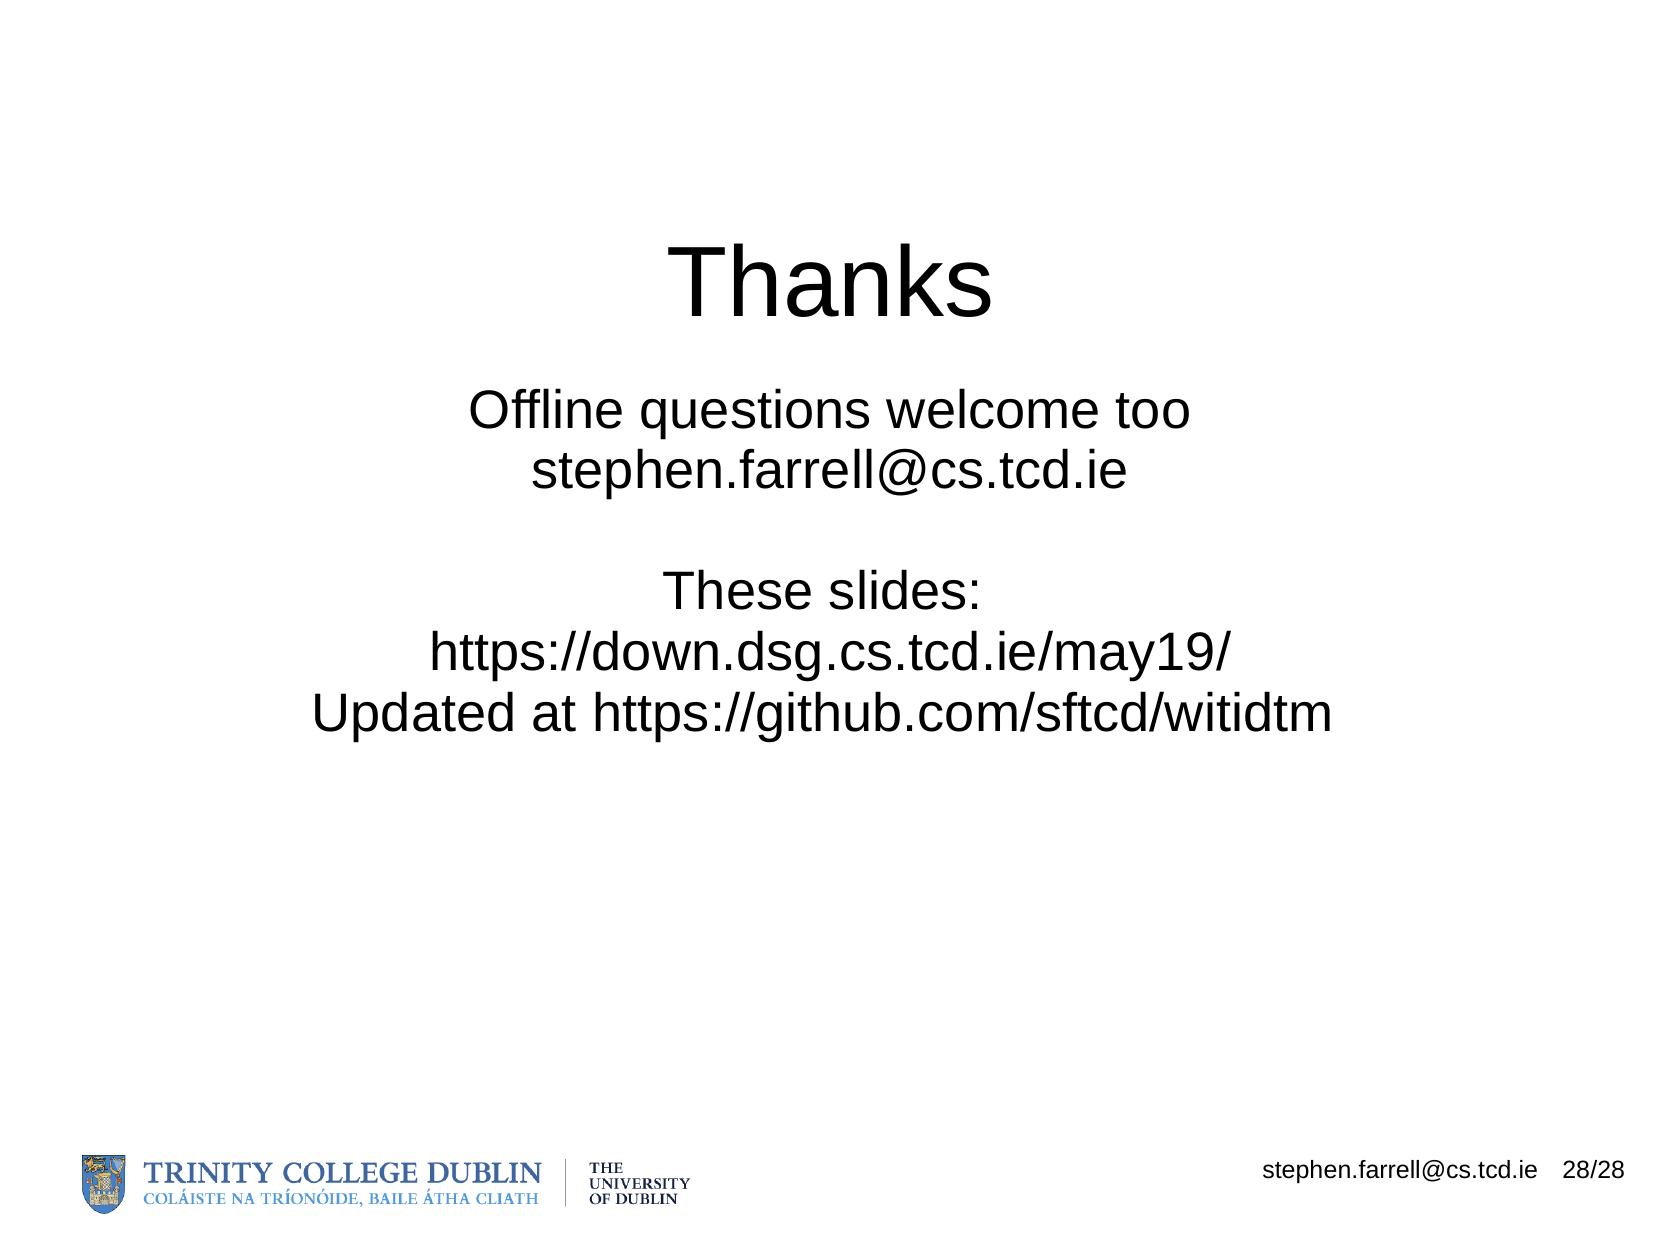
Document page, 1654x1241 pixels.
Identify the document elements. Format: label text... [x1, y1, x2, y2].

text_box Thanks Offline questions welcome too stephen.farrell@cs.tcd.ie These slides: https://down.dsg.cs.tcd.ie/may19/ Updated at https://github.com/sftcd/witidtm [234, 218, 1427, 950]
picture [82, 1155, 694, 1214]
